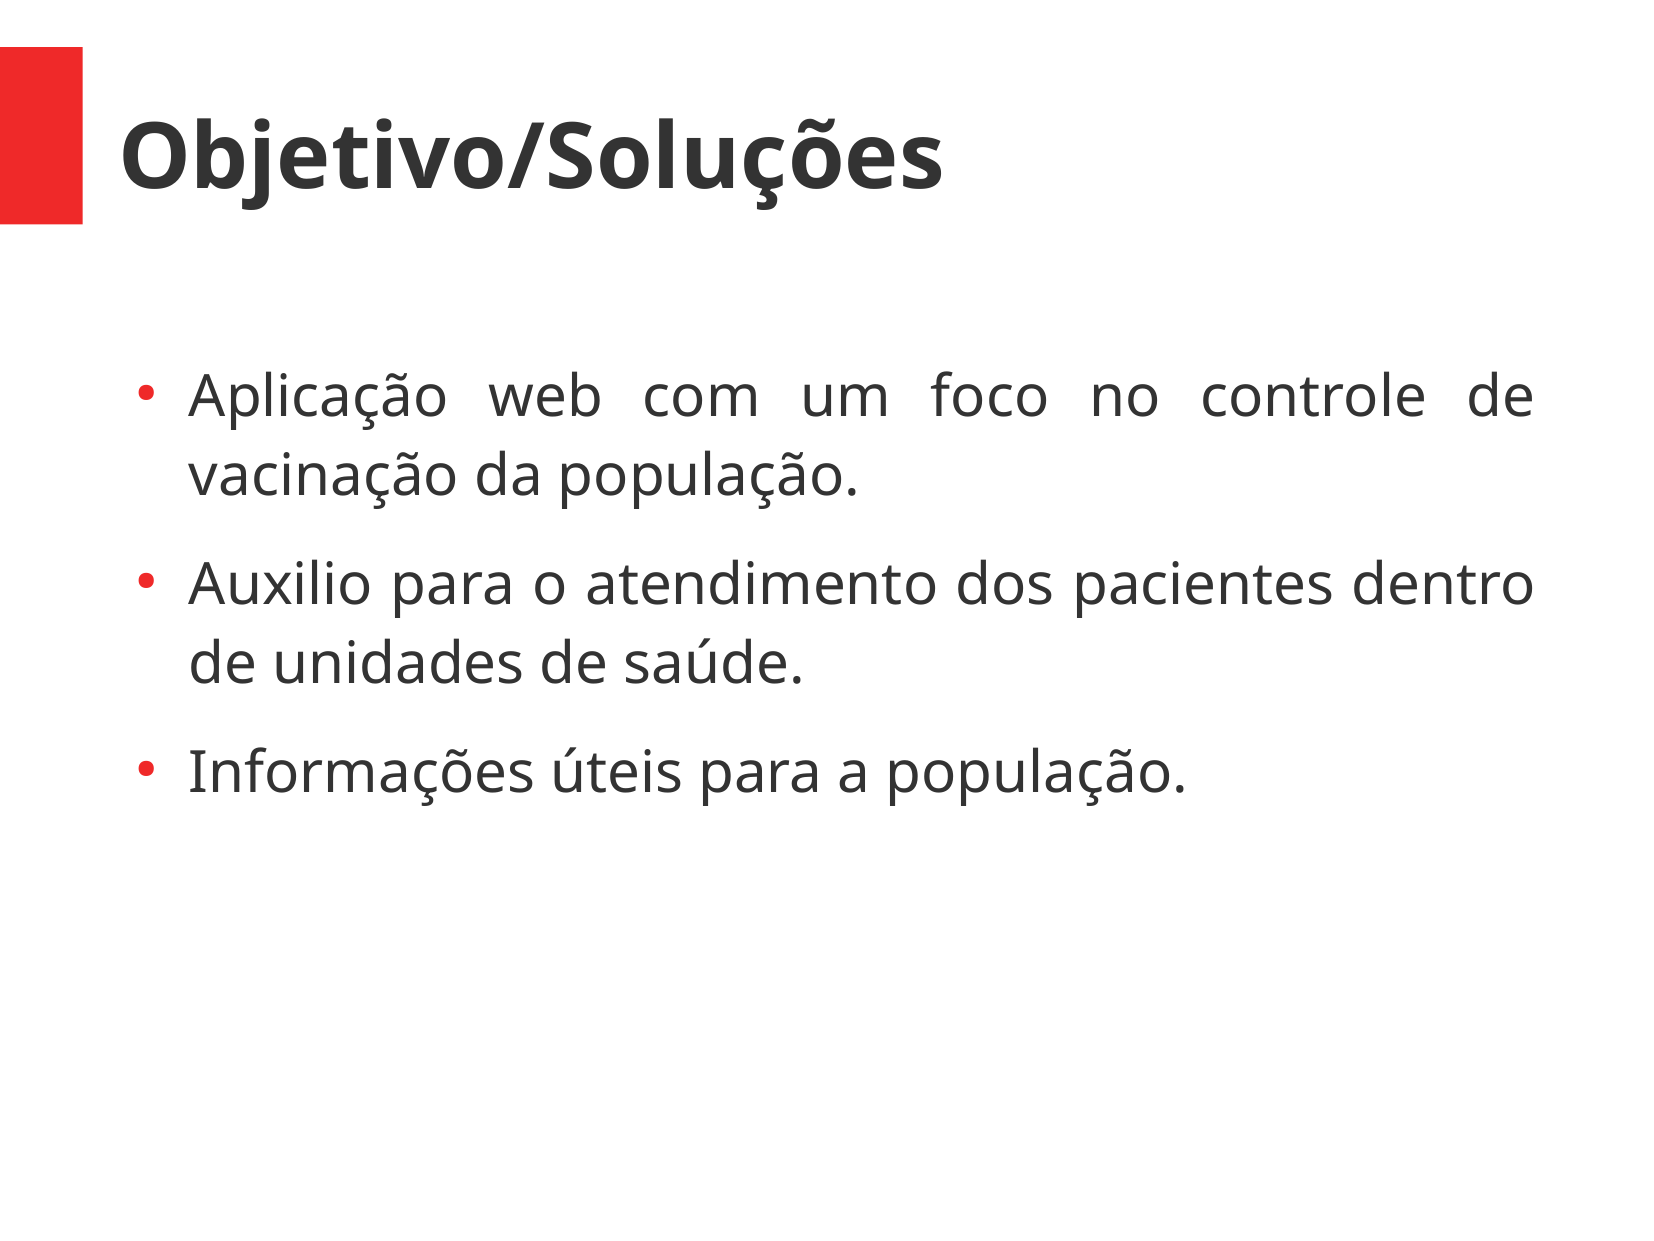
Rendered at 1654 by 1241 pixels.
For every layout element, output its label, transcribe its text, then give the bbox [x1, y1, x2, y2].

title Objetivo/Soluções [118, 49, 1571, 257]
list Aplicação web com um foco no controle de vacinação da população. Auxilio para o atendimento dos pacientes dentro de unidades de saúde. Informações úteis para a população. [118, 354, 1536, 1074]
